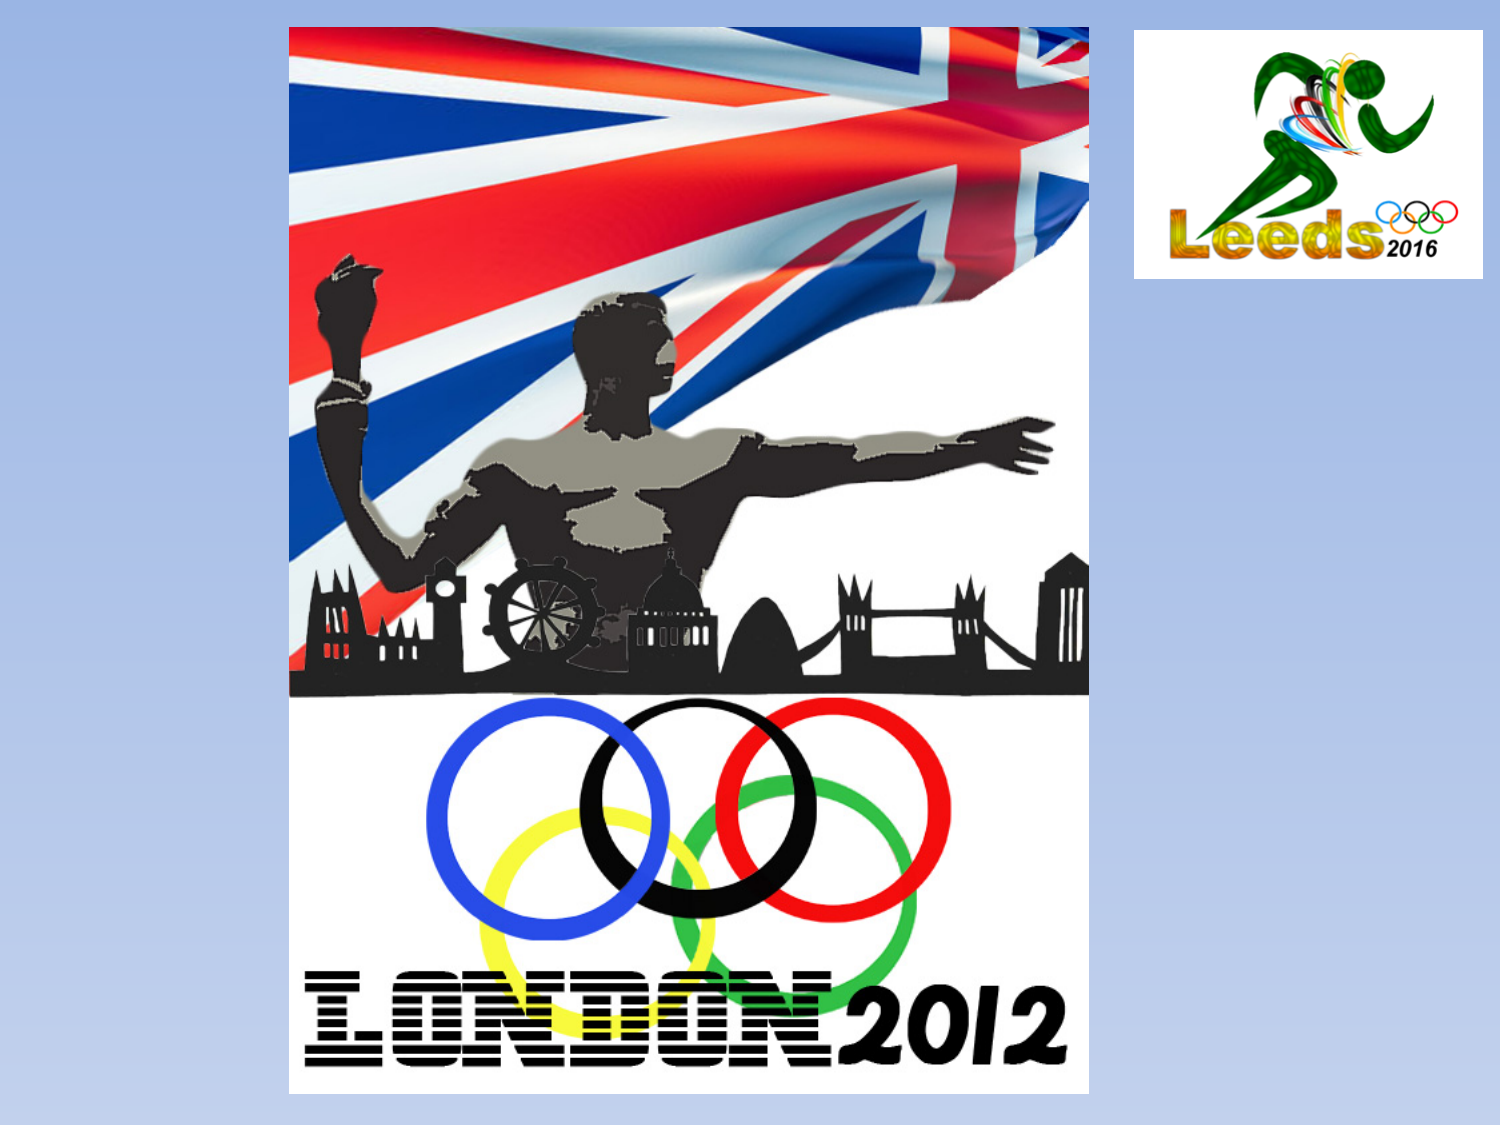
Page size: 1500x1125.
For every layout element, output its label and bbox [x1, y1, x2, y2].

picture [1134, 30, 1483, 279]
picture [289, 27, 1089, 1095]
